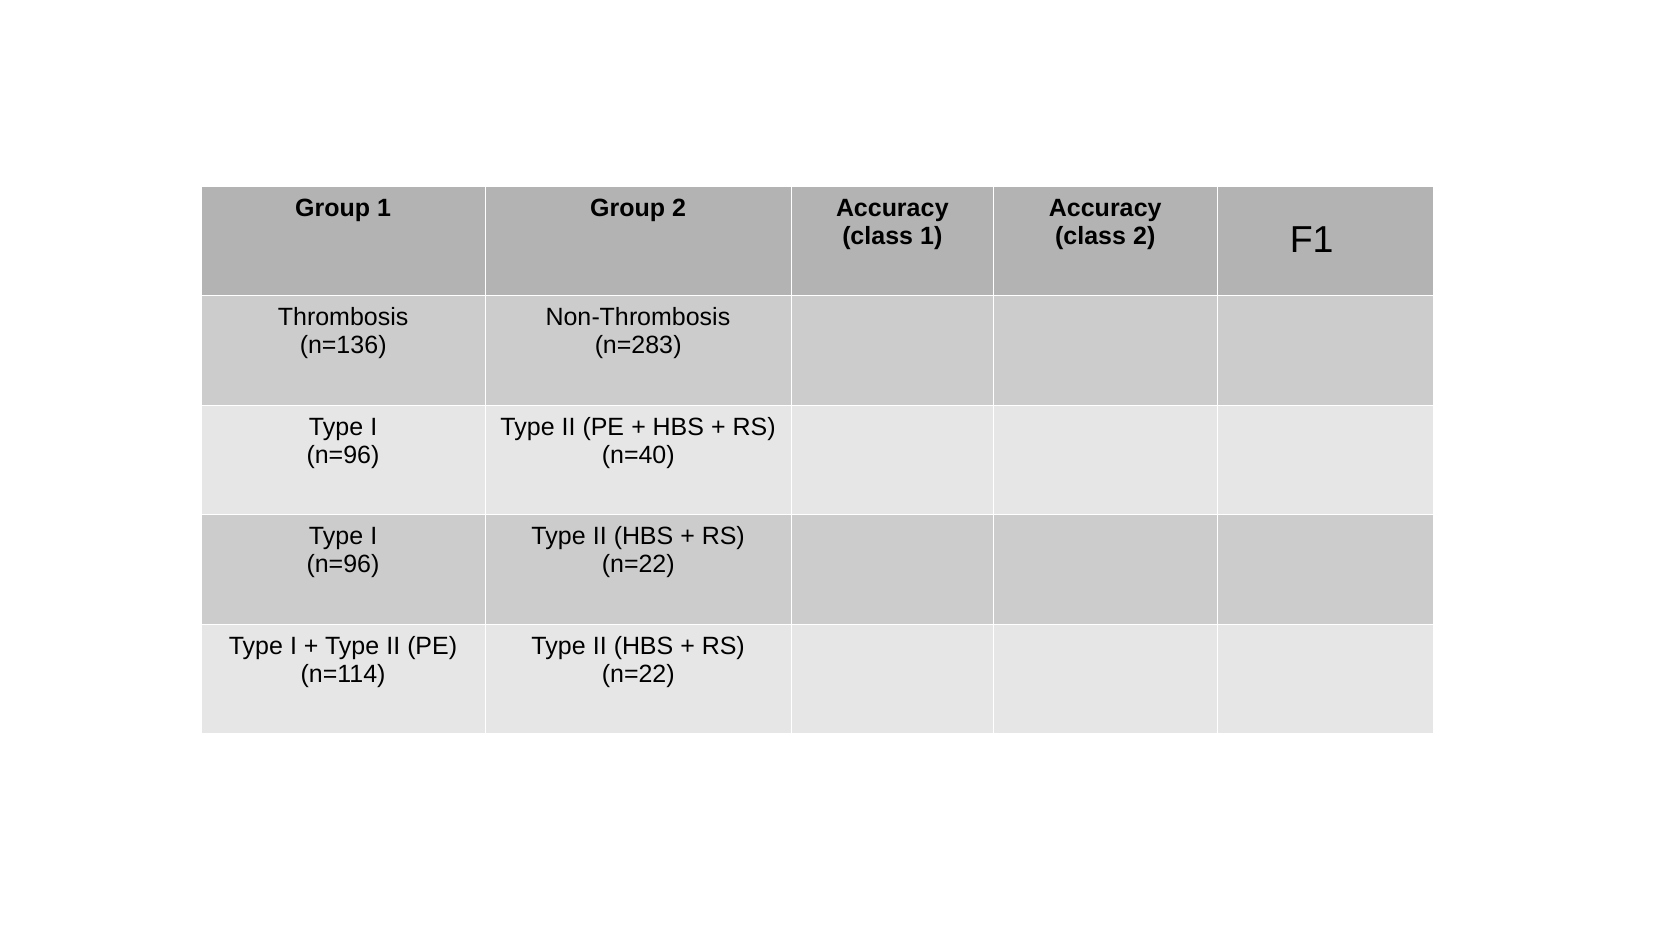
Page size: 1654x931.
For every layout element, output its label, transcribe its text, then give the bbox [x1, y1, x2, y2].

table_cell Type I (n=96) [202, 406, 485, 514]
text_box F1 [1275, 210, 1349, 268]
table_cell Type I (n=96) [202, 515, 485, 624]
table_header Accuracy (class 1) [792, 187, 993, 295]
table_header Group 2 [486, 187, 791, 295]
table_cell [994, 625, 1217, 733]
table_cell [994, 296, 1217, 405]
table_cell [792, 625, 993, 733]
table_cell [792, 515, 993, 624]
table_cell [792, 406, 993, 514]
table_cell Thrombosis (n=136) [202, 296, 485, 405]
table_header Group 1 [202, 187, 485, 295]
table_cell [994, 515, 1217, 624]
table_cell [994, 406, 1217, 514]
table_cell [1218, 515, 1433, 624]
table_cell Non-Thrombosis (n=283) [486, 296, 791, 405]
table_cell [1218, 625, 1433, 733]
table_header [1218, 187, 1433, 295]
table_cell Type I + Type II (PE) (n=114) [202, 625, 485, 733]
table_cell [792, 296, 993, 405]
table_cell [1218, 296, 1433, 405]
table_cell Type II (PE + HBS + RS) (n=40) [486, 406, 791, 514]
table_header Accuracy (class 2) [994, 187, 1217, 295]
table_cell Type II (HBS + RS) (n=22) [486, 625, 791, 733]
table_cell Type II (HBS + RS) (n=22) [486, 515, 791, 624]
table_cell [1218, 406, 1433, 514]
